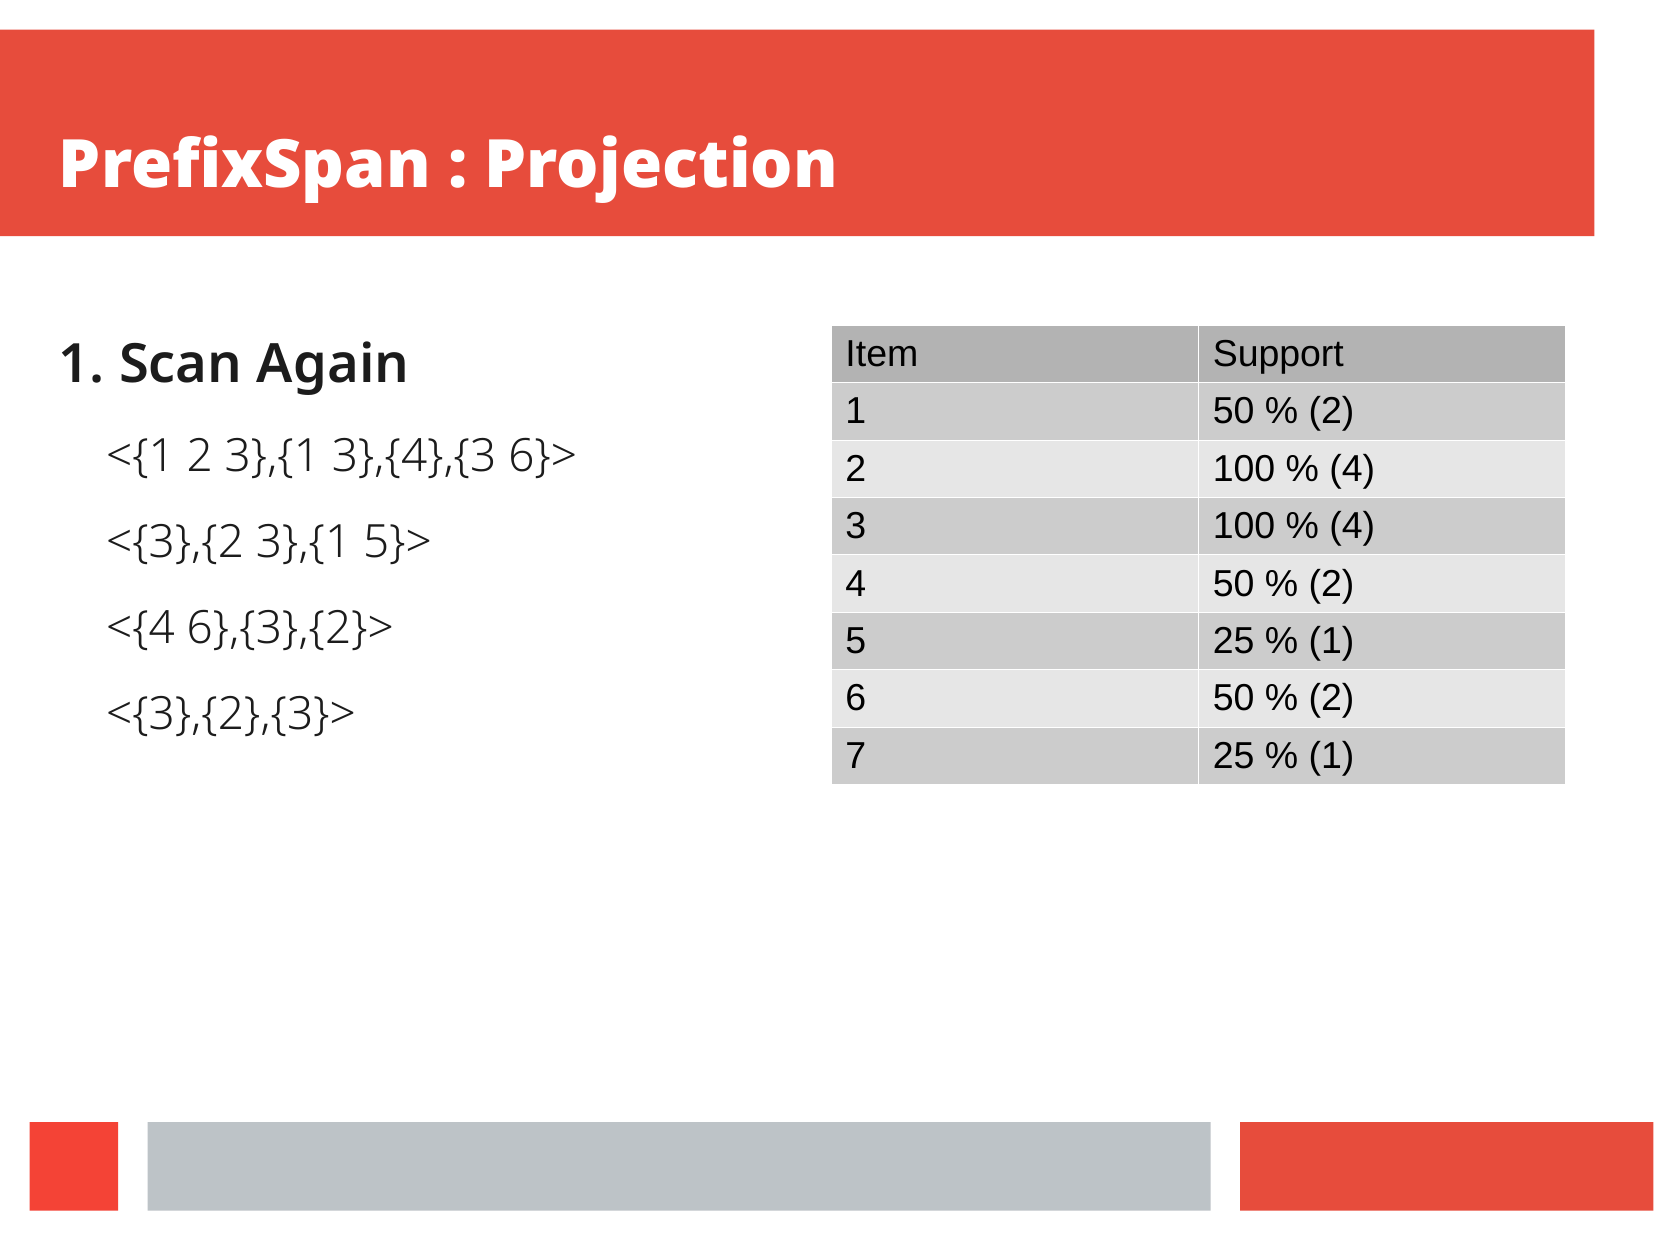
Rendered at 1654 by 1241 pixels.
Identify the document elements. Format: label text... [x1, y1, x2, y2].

list 1. Scan Again <{1 2 3},{1 3},{4},{3 6}> <{3},{2 3},{1 5}> <{4 6},{3},{2}> <{3},{2},{3}> [59, 324, 794, 1093]
title PrefixSpan : Projection [59, 59, 1595, 207]
table_cell 5 [832, 613, 1198, 669]
table_cell 4 [832, 555, 1198, 612]
table_cell 25 % (1) [1199, 613, 1565, 669]
table_cell 7 [832, 728, 1198, 784]
table_cell 50 % (2) [1199, 383, 1565, 440]
table_header Support [1199, 326, 1565, 382]
table_cell 2 [832, 441, 1198, 497]
table_cell 50 % (2) [1199, 555, 1565, 612]
table_header Item [832, 326, 1198, 382]
table_cell 3 [832, 498, 1198, 554]
table_cell 6 [832, 670, 1198, 727]
table_cell 25 % (1) [1199, 728, 1565, 784]
table_cell 1 [832, 383, 1198, 440]
table_cell 100 % (4) [1199, 498, 1565, 554]
table_cell 100 % (4) [1199, 441, 1565, 497]
table_cell 50 % (2) [1199, 670, 1565, 727]
